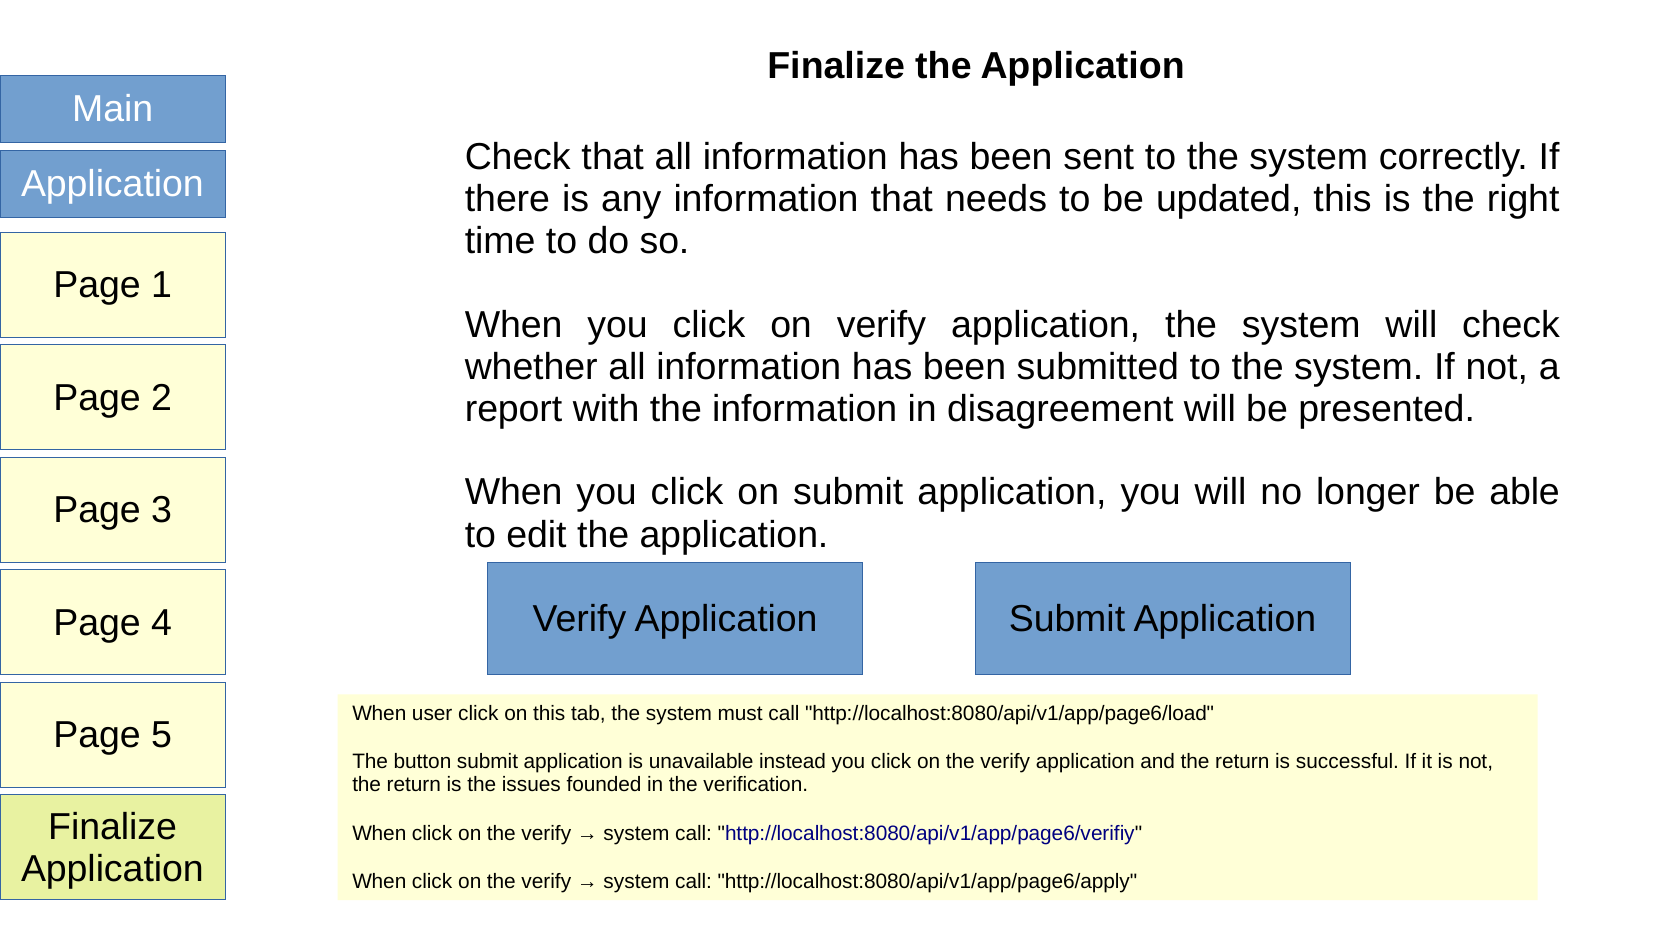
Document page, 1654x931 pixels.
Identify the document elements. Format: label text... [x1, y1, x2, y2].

text_box Page 4 [0, 569, 226, 675]
text_box Finalize the Application [487, 37, 1201, 113]
text_box Submit Application [975, 562, 1351, 675]
text_box Page 5 [0, 682, 226, 788]
text_box Check that all information has been sent to the system correctly. If there is any information that needs to be updated, this is the right time to do so. When you click on verify application, the system will check whether all information has been submitted to the system. If not, a report with the information in disagreement will be presented. When you click on submit application, you will no longer be able to edit the application. [450, 127, 1576, 563]
text_box Page 3 [0, 457, 226, 563]
text_box Finalize Application [0, 794, 226, 900]
text_box Verify Application [487, 562, 863, 675]
text_box Application [0, 150, 226, 218]
text_box Page 1 [0, 232, 226, 338]
text_box When user click on this tab, the system must call "http://localhost:8080/api/v1/app/page6/load" The button submit application is unavailable instead you click on the verify application and the return is successful. If it is not, the return is the issues founded in the verification. When click on the verify → system call: "http://localhost:8080/api/v1/app/page6/verifiy" When click on the verify → system call: "http://localhost:8080/api/v1/app/page6/apply" [337, 694, 1538, 901]
text_box Main [0, 75, 226, 143]
text_box Page 2 [0, 344, 226, 450]
